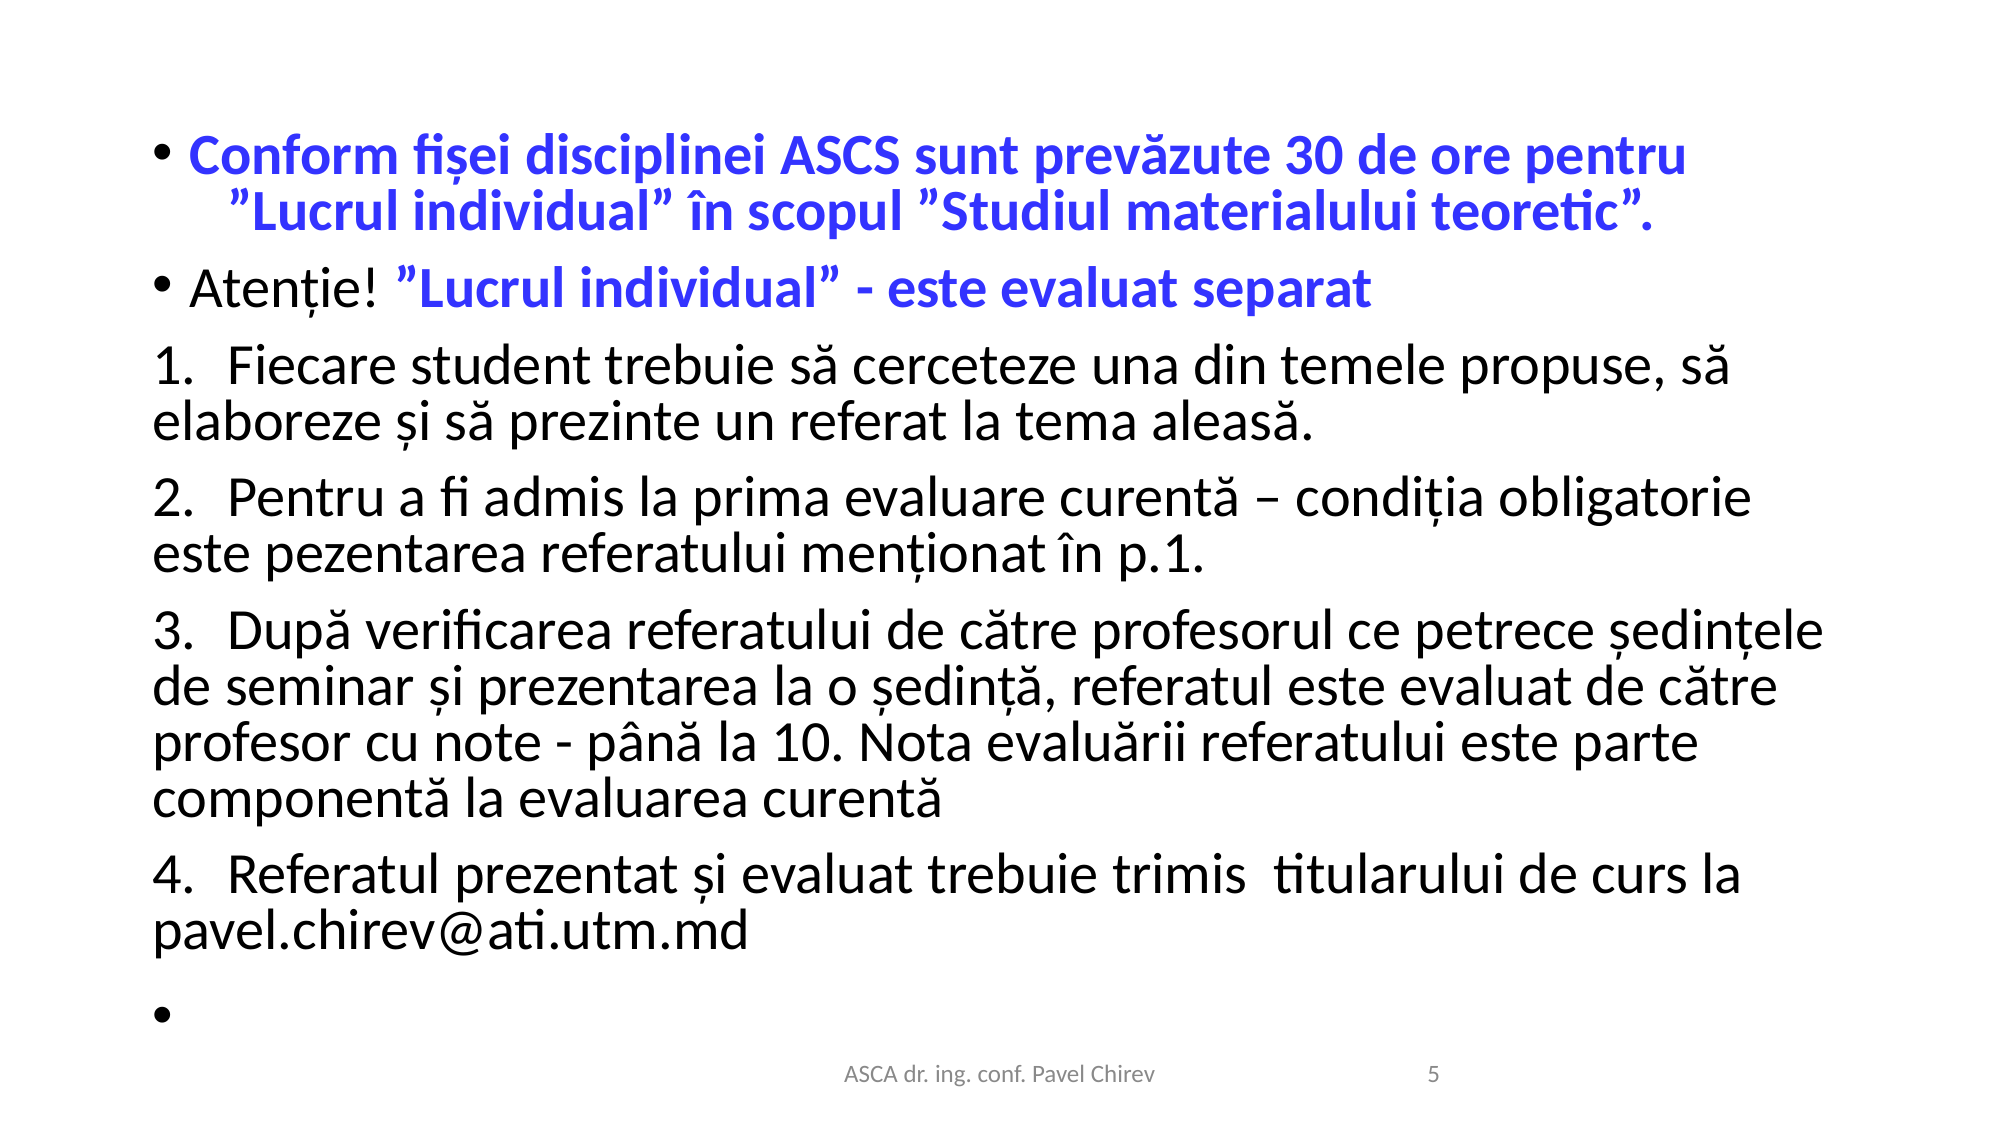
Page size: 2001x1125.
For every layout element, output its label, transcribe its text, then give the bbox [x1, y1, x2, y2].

text_box [1412, 1042, 1863, 1103]
text_box ASCA dr. ing. conf. Pavel Chirev [662, 1042, 1338, 1103]
list Conform fișei disciplinei ASCS sunt prevăzute 30 de ore pentru ”Lucrul individual” în scopul ”Studiul materialului teoretic”. Atenție! ”Lucrul individual” - este evaluat separat 1. Fiecare student trebuie să cerceteze una din temele propuse, să elaboreze și să prezinte un referat la tema aleasă. 2. Pentru a fi admis la prima evaluare curentă – condiția obligatorie este pezentarea referatului menționat în p.1. 3. După verificarea referatului de către profesorul ce petrece ședințele de seminar și prezentarea la o ședință, referatul este evaluat de către profesor cu note - până la 10. Nota evaluării referatului este parte componentă la evaluarea curentă 4. Referatul prezentat și evaluat trebuie trimis titularului de curs la pavel.chirev@ati.utm.md [137, 122, 1863, 1014]
